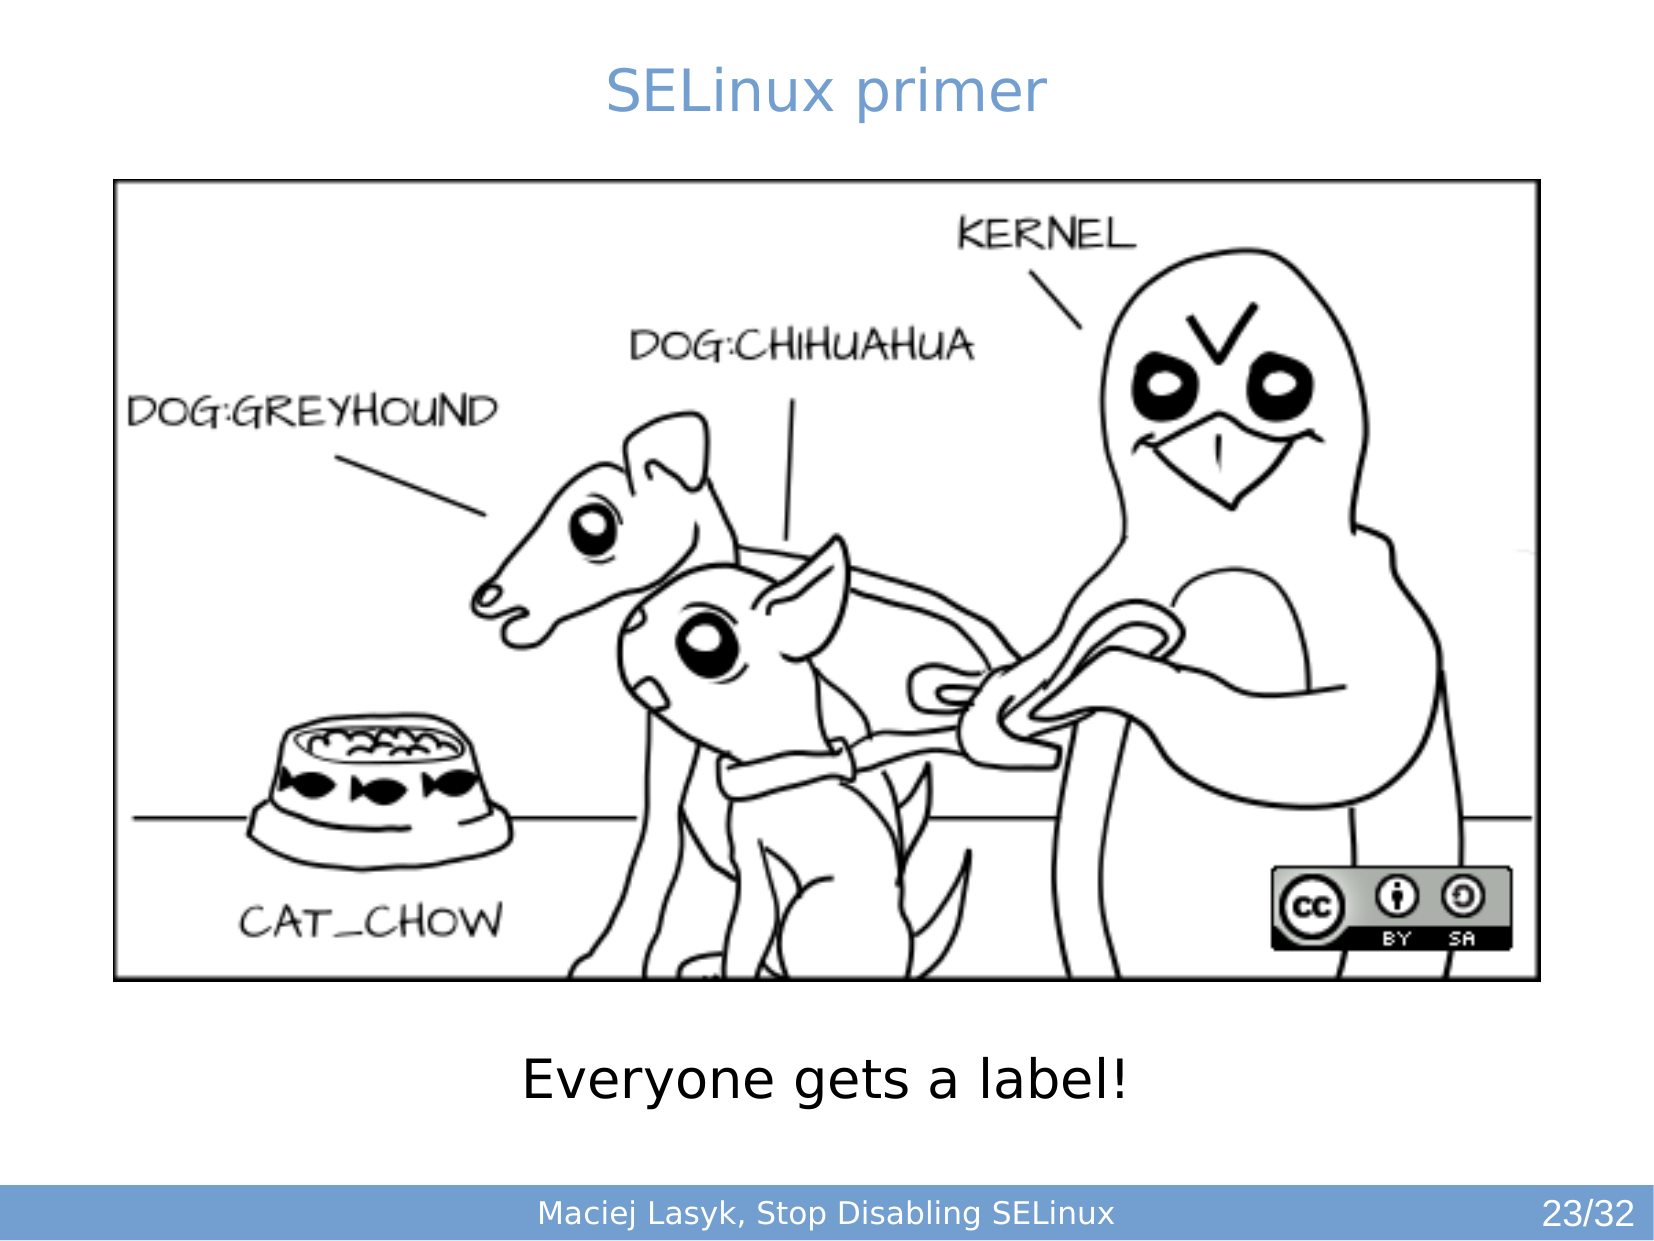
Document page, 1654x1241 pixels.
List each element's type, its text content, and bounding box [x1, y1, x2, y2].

picture [113, 179, 1541, 982]
text_box Everyone gets a label! [506, 1041, 1147, 1120]
text_box SELinux primer [590, 50, 1064, 133]
text_box Maciej Lasyk, Stop Disabling SELinux [522, 1188, 1132, 1240]
text_box [0, 1185, 1516, 1241]
text_box 23/32 [1516, 1185, 1651, 1241]
